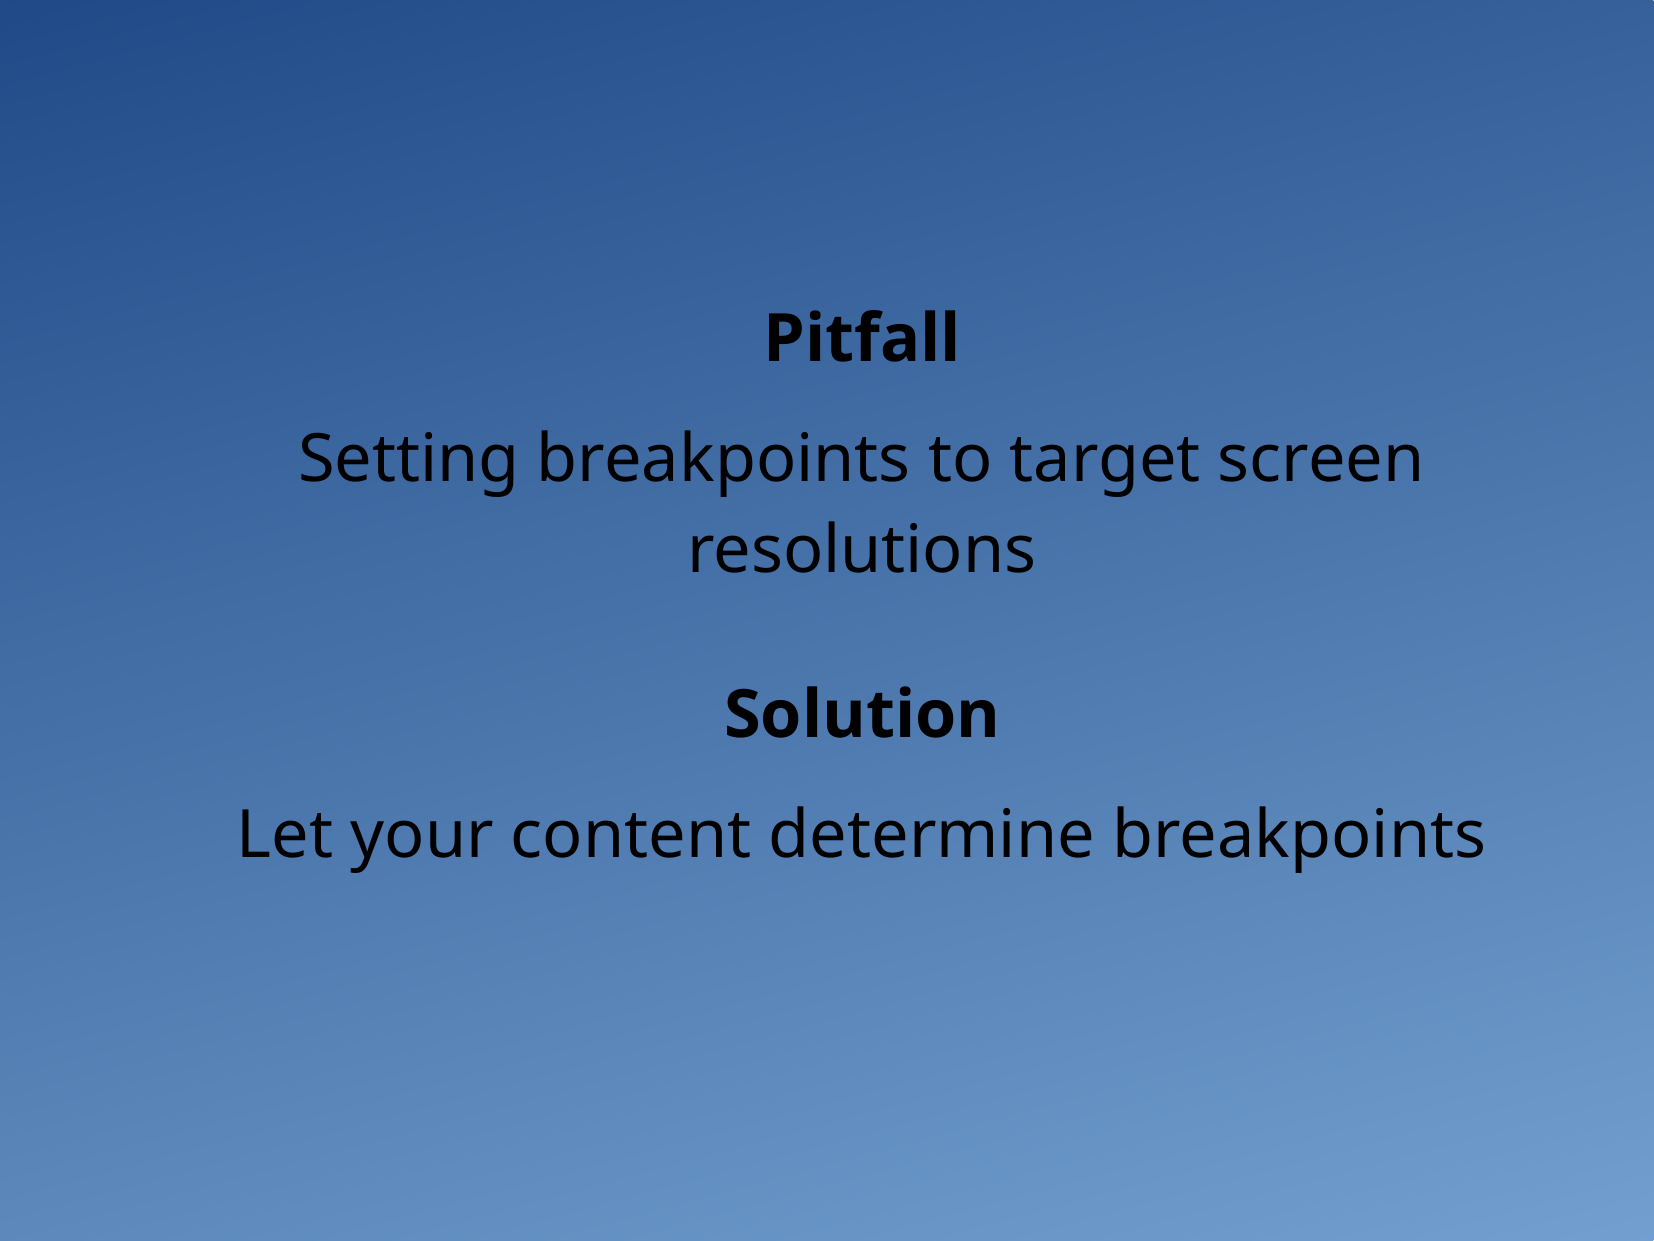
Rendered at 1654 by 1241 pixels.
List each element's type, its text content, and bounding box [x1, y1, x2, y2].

list Solution Let your content determine breakpoints [82, 665, 1571, 1009]
list Pitfall Setting breakpoints to target screen resolutions [82, 290, 1571, 634]
